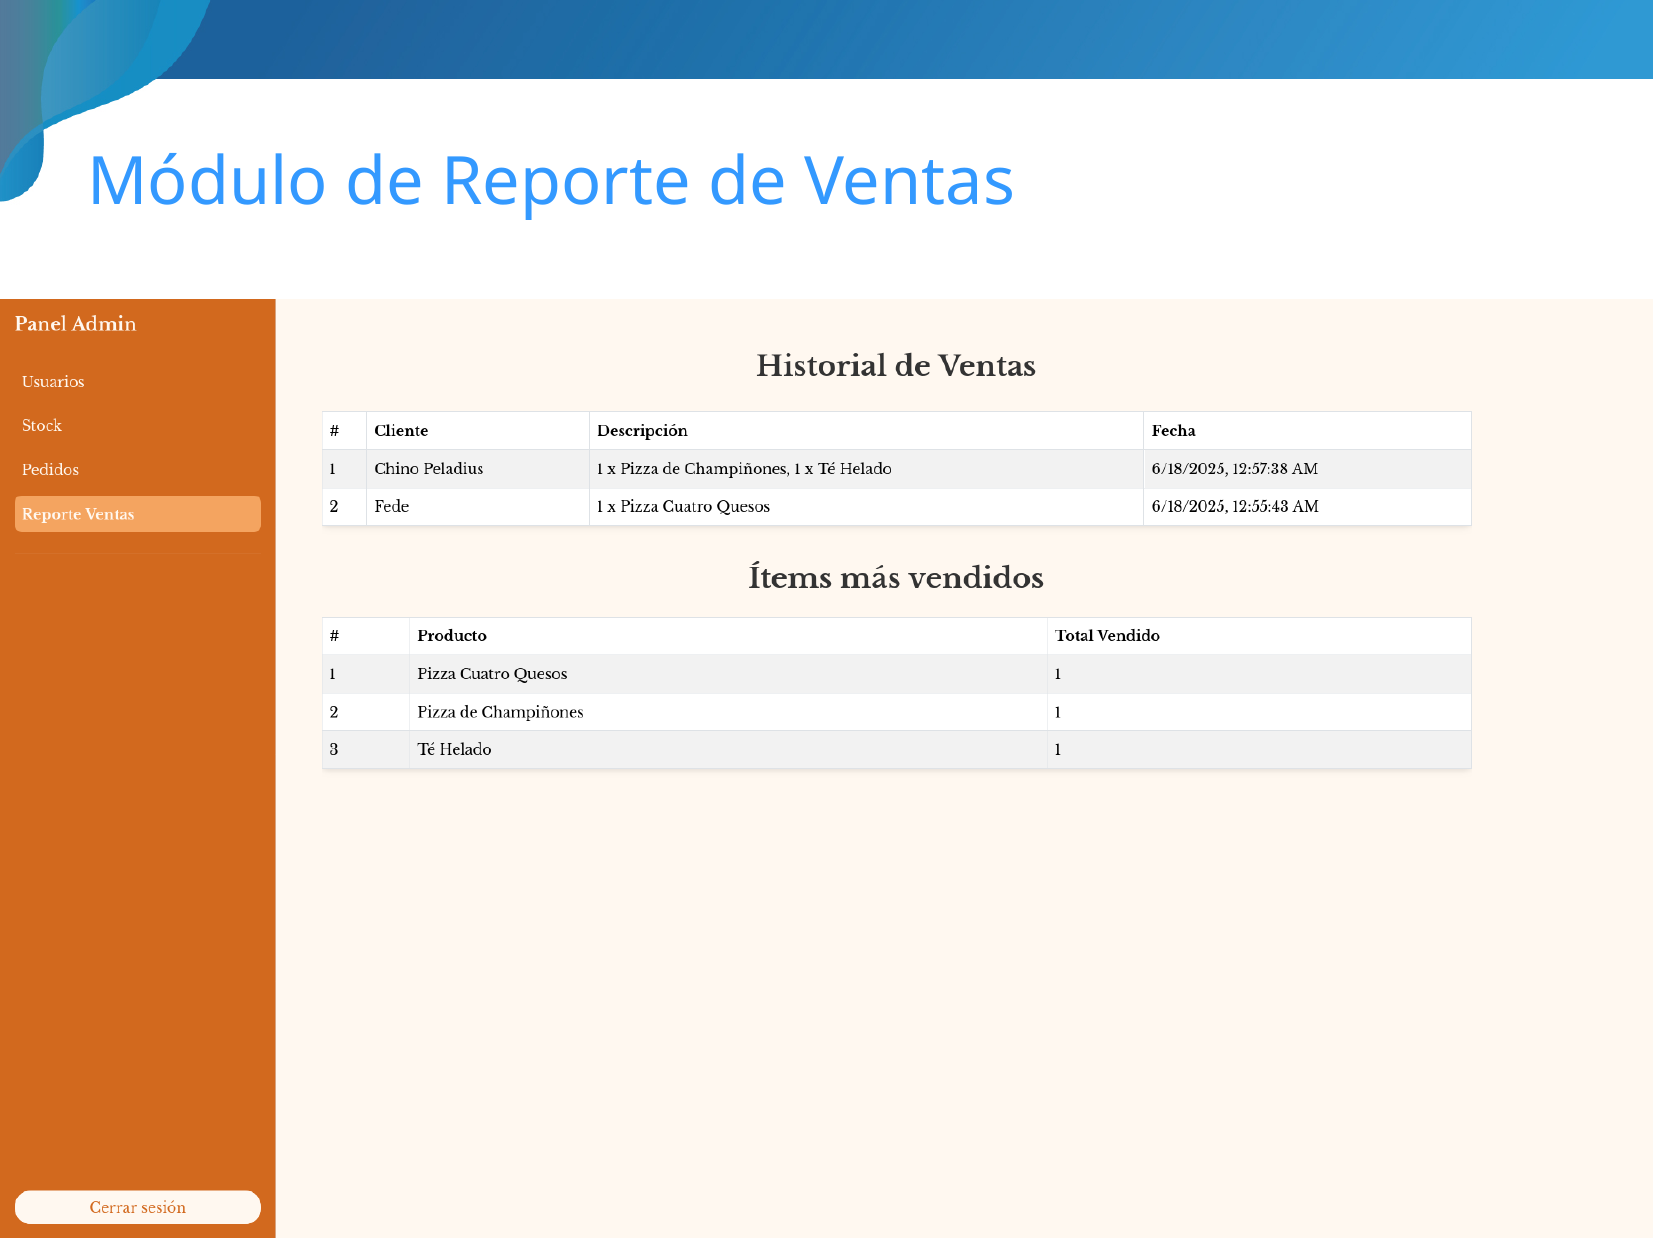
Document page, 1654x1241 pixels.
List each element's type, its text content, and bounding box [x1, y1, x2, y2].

title Módulo de Reporte de Ventas [87, 75, 1576, 283]
picture [0, 0, 1653, 1241]
